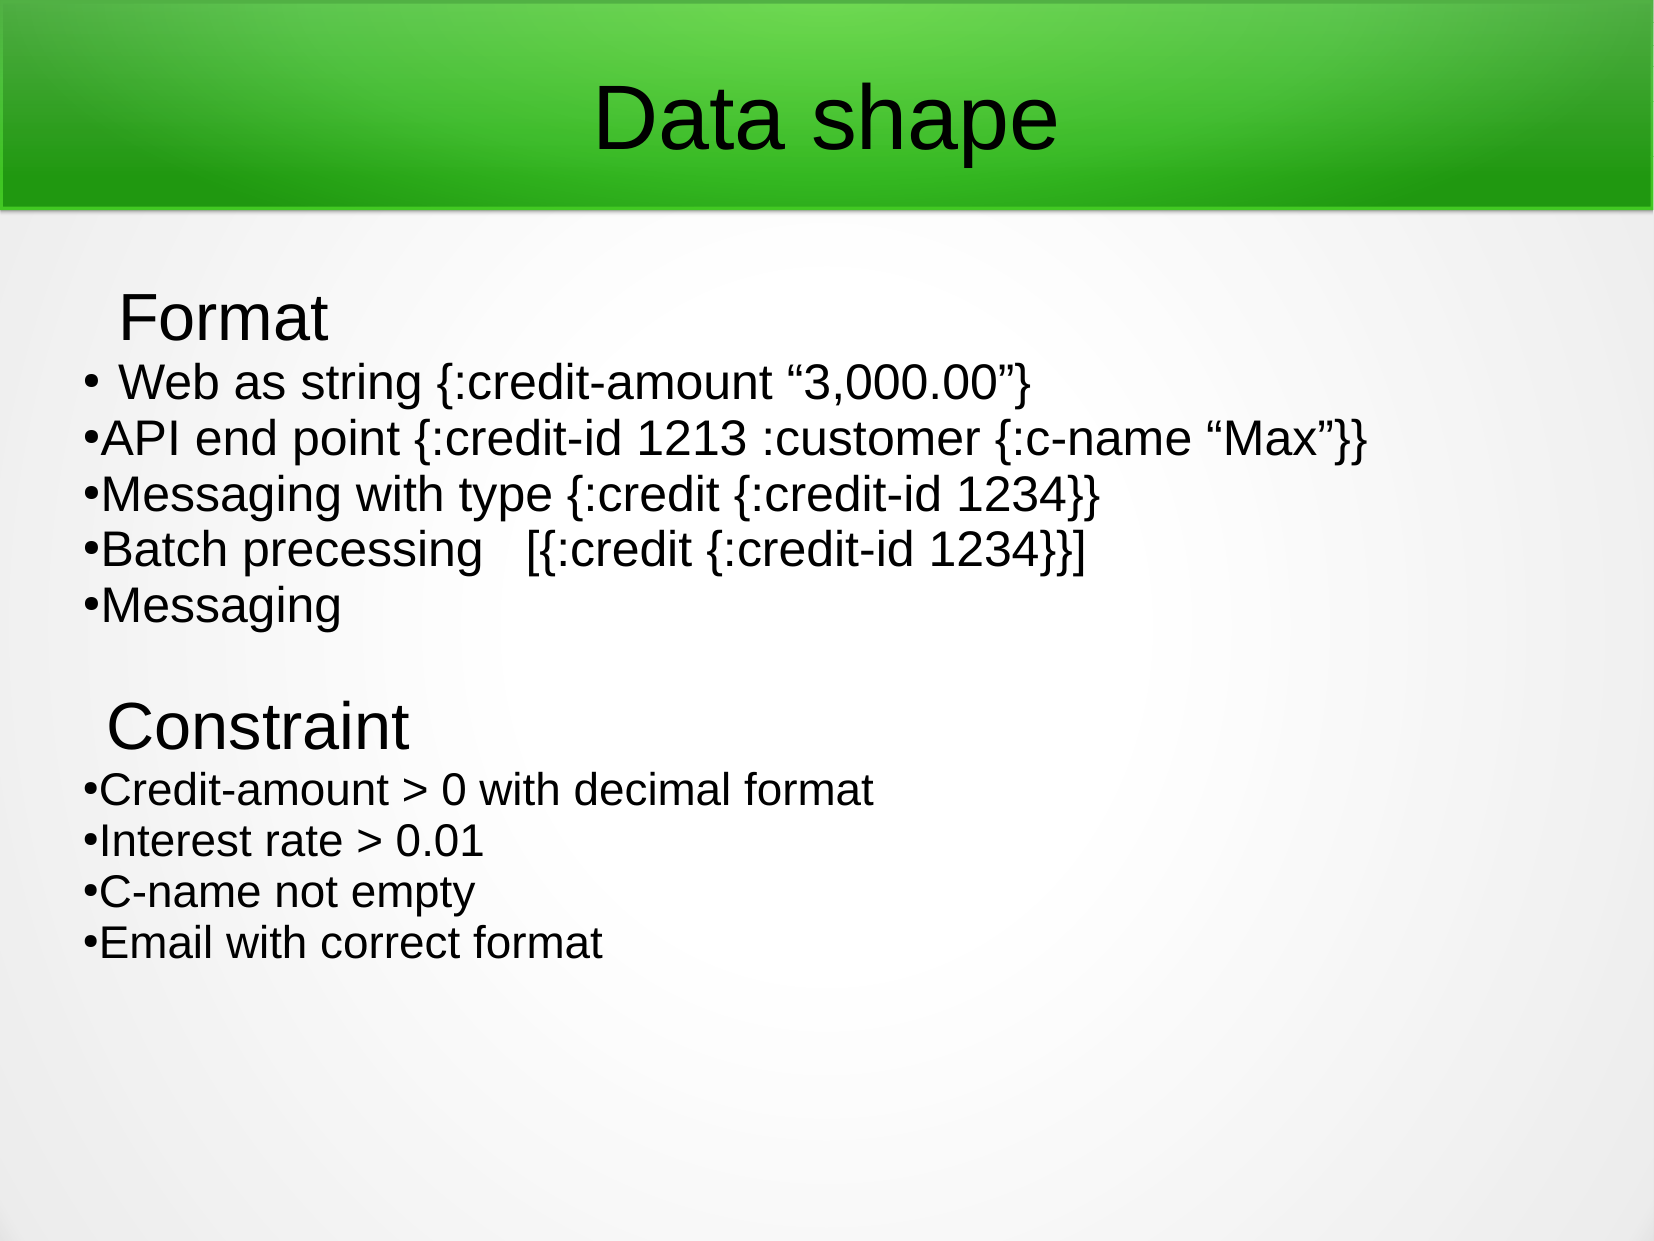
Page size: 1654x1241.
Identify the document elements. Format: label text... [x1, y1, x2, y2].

subtitle Format Web as string {:credit-amount “3,000.00”} API end point {:credit-id 1213 :customer {:c-name “Max”}} Messaging with type {:credit {:credit-id 1234}} Batch precessing [{:credit {:credit-id 1234}}] Messaging Constraint Credit-amount > 0 with decimal format Interest rate > 0.01 C-name not empty Email with correct format [82, 279, 1571, 1021]
title Data shape [82, 47, 1571, 189]
